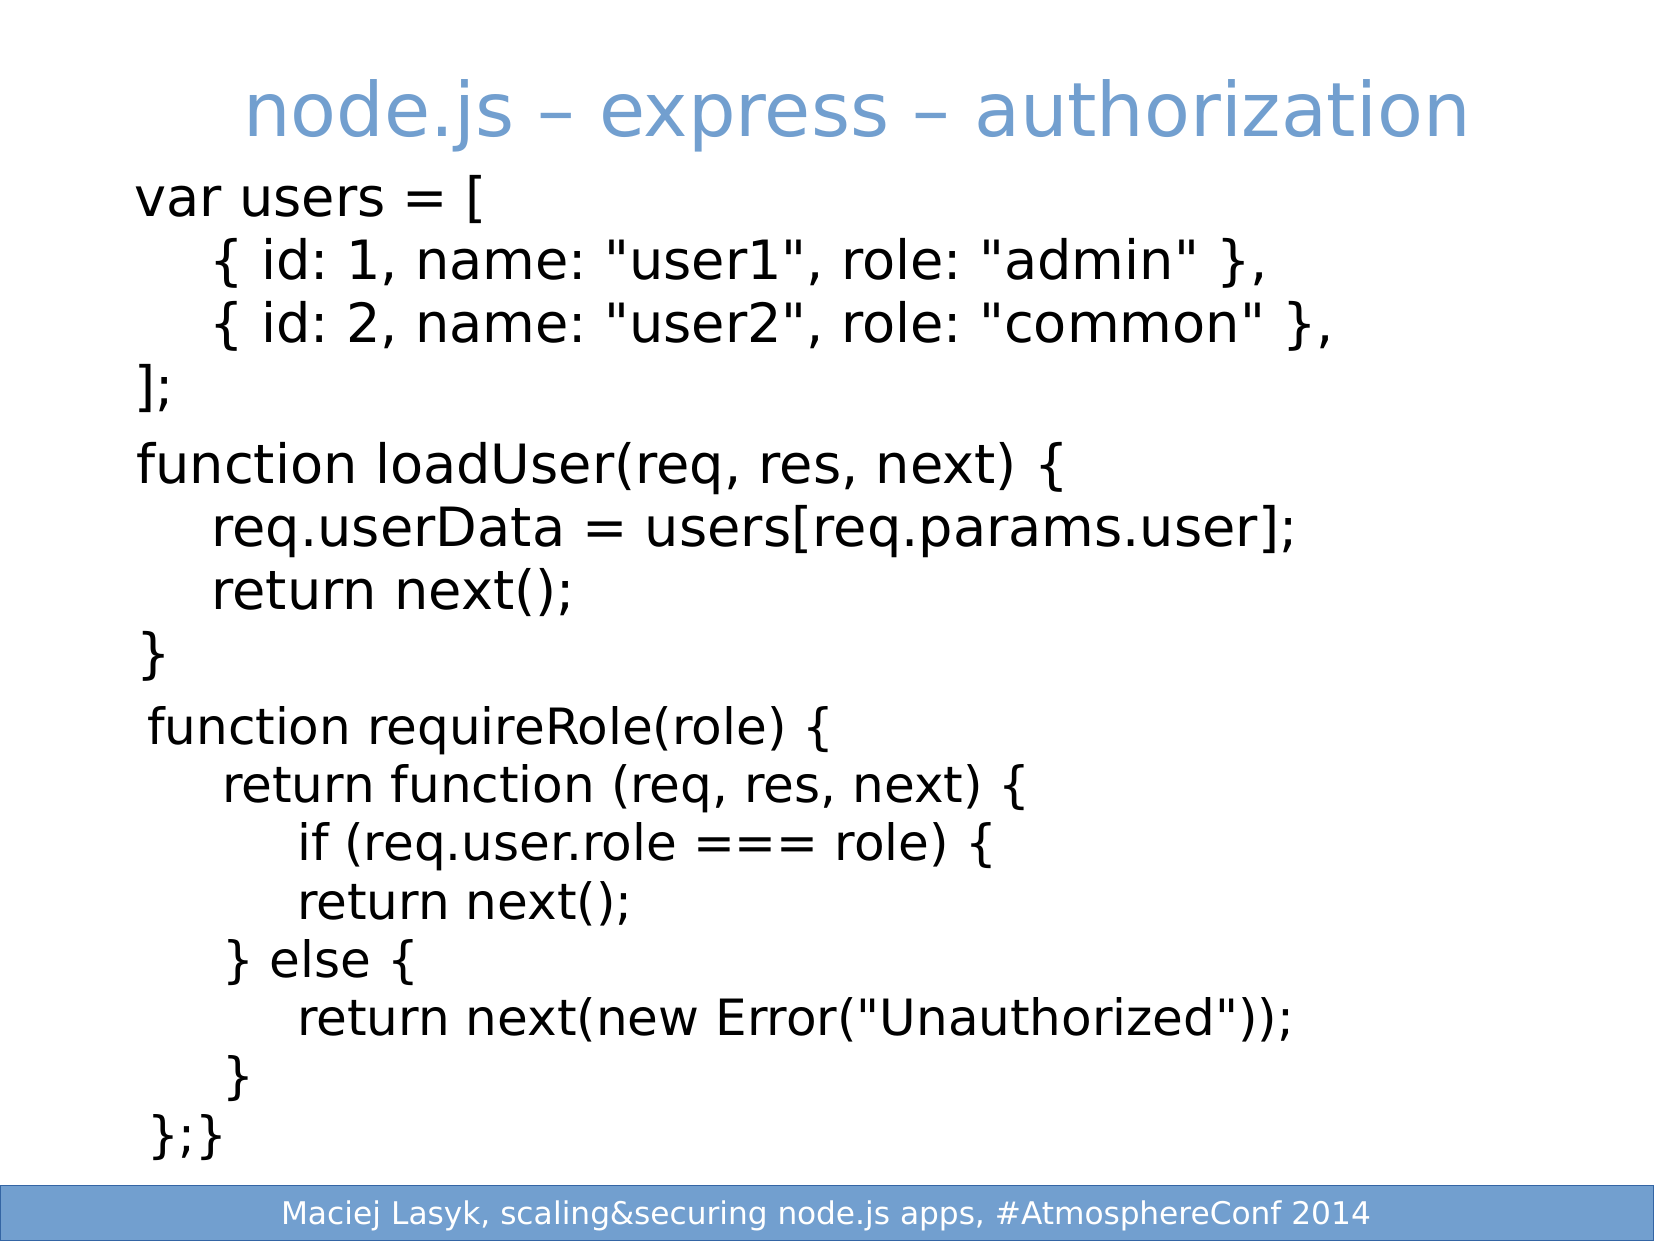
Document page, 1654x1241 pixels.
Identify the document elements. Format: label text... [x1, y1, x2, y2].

text_box [0, 1185, 1654, 1241]
text_box var users = [ { id: 1, name: "user1", role: "admin" }, { id: 2, name: "user2", role: "common" }, ]; [120, 159, 1523, 426]
text_box node.js – express – authorization [228, 60, 1487, 159]
text_box Maciej Lasyk, scaling&securing node.js apps, #AtmosphereConf 2014 [266, 1188, 1388, 1240]
text_box function loadUser(req, res, next) { req.userData = users[req.params.user]; return next(); } [121, 426, 1654, 694]
text_box function requireRole(role) { return function (req, res, next) { if (req.user.role === role) { return next(); } else { return next(new Error("Unauthorized")); } };} [132, 690, 1654, 1172]
